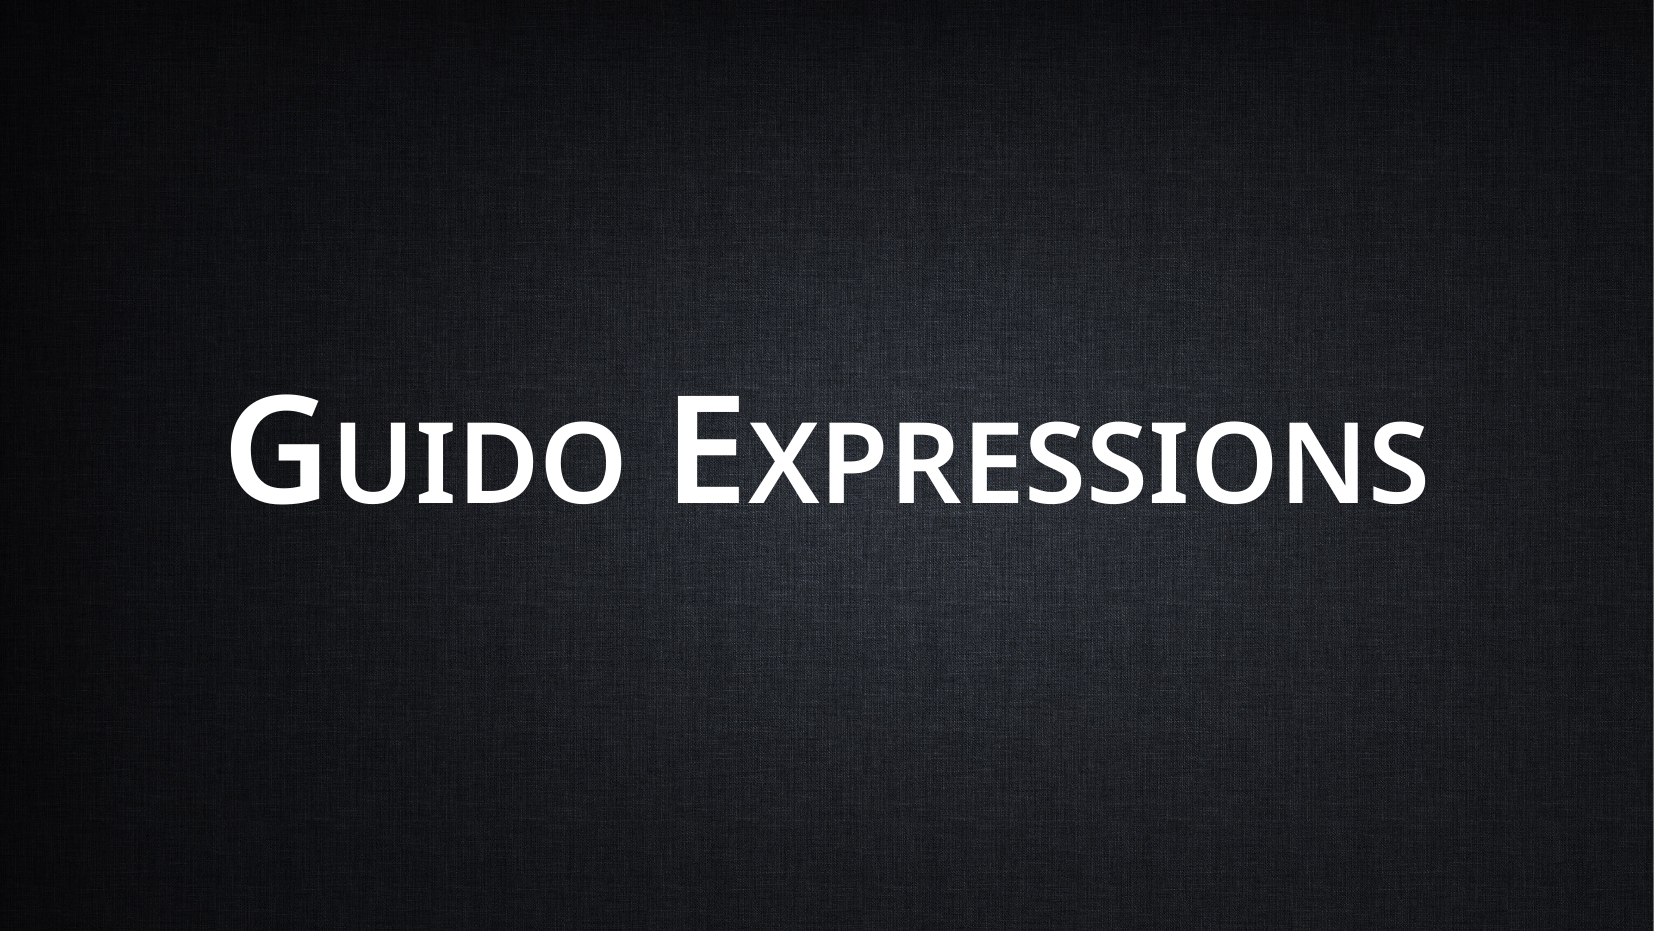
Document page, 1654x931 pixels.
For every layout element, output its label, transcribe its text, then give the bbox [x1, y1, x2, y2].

picture [0, 0, 1654, 931]
title GUIDO EXPRESSIONS [82, 349, 1571, 542]
